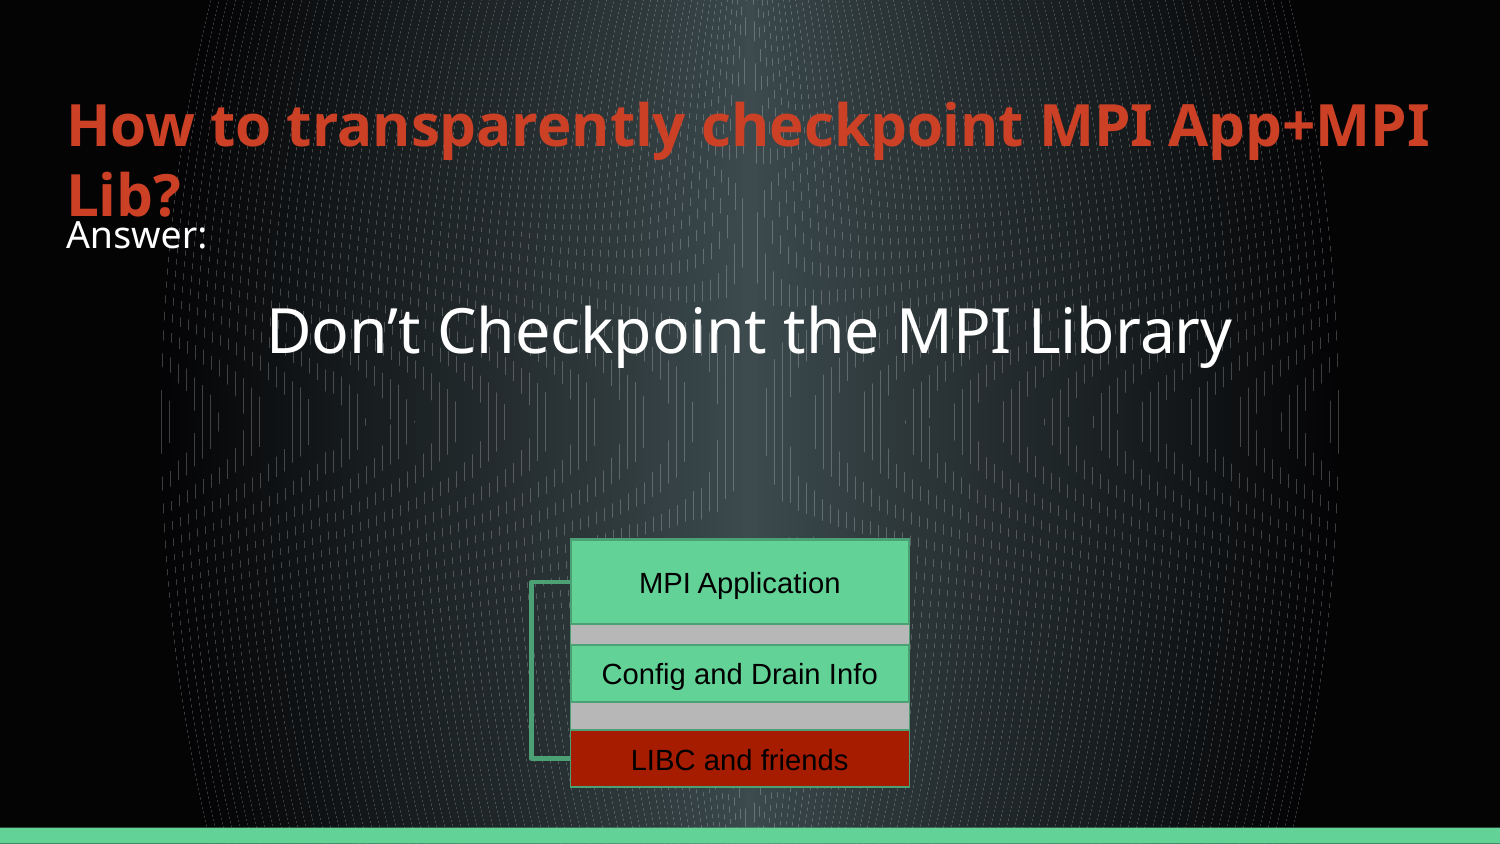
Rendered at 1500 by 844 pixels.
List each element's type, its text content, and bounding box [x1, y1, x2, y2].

title How to transparently checkpoint MPI App+MPI Lib? [51, 72, 1449, 167]
text_box LIBC and friends [570, 730, 910, 788]
text_box MPI Application [571, 540, 909, 625]
text_box [570, 538, 910, 730]
list Answer: [51, 189, 1449, 265]
text_box Config and Drain Info [571, 644, 909, 702]
text_box Don’t Checkpoint the MPI Library [51, 265, 1449, 526]
